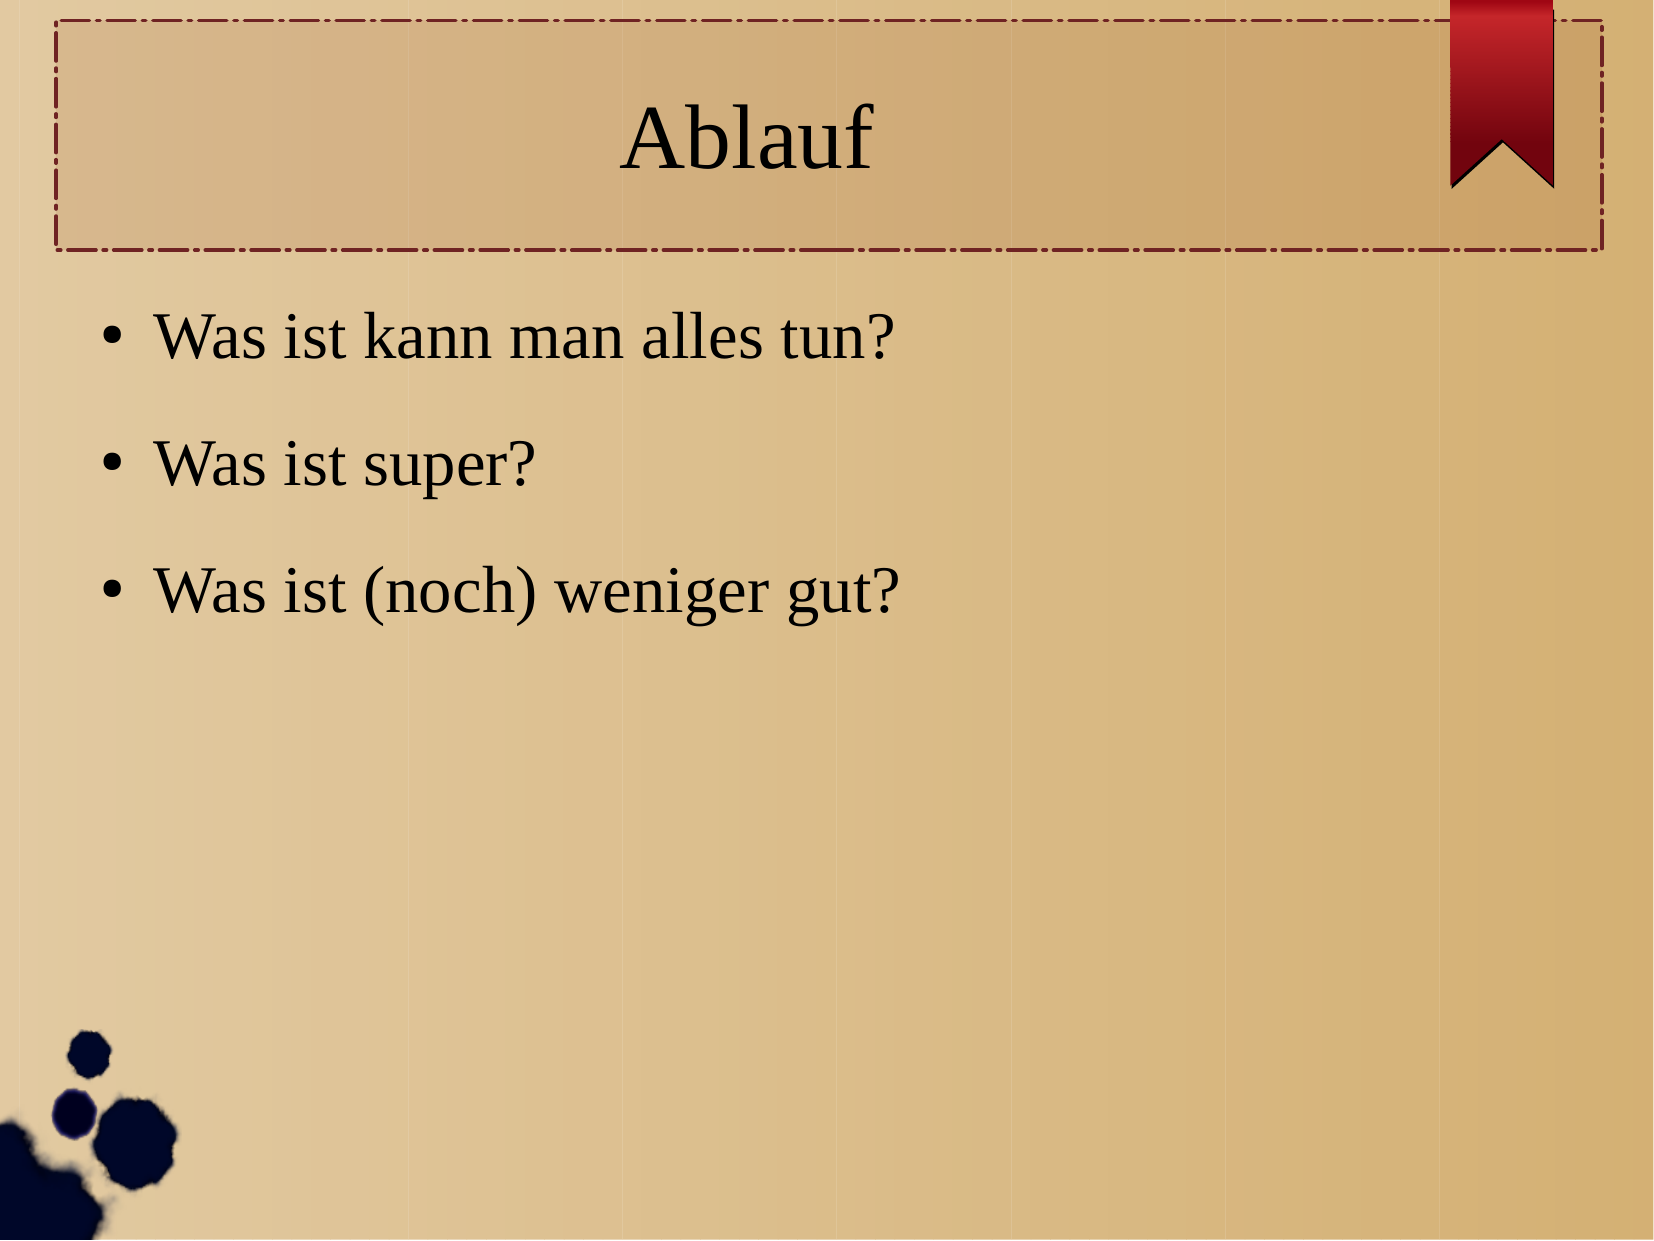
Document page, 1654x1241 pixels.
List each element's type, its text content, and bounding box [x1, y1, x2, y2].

list Was ist kann man alles tun? Was ist super? Was ist (noch) weniger gut? [82, 299, 1571, 1019]
title Ablauf [82, 47, 1412, 229]
